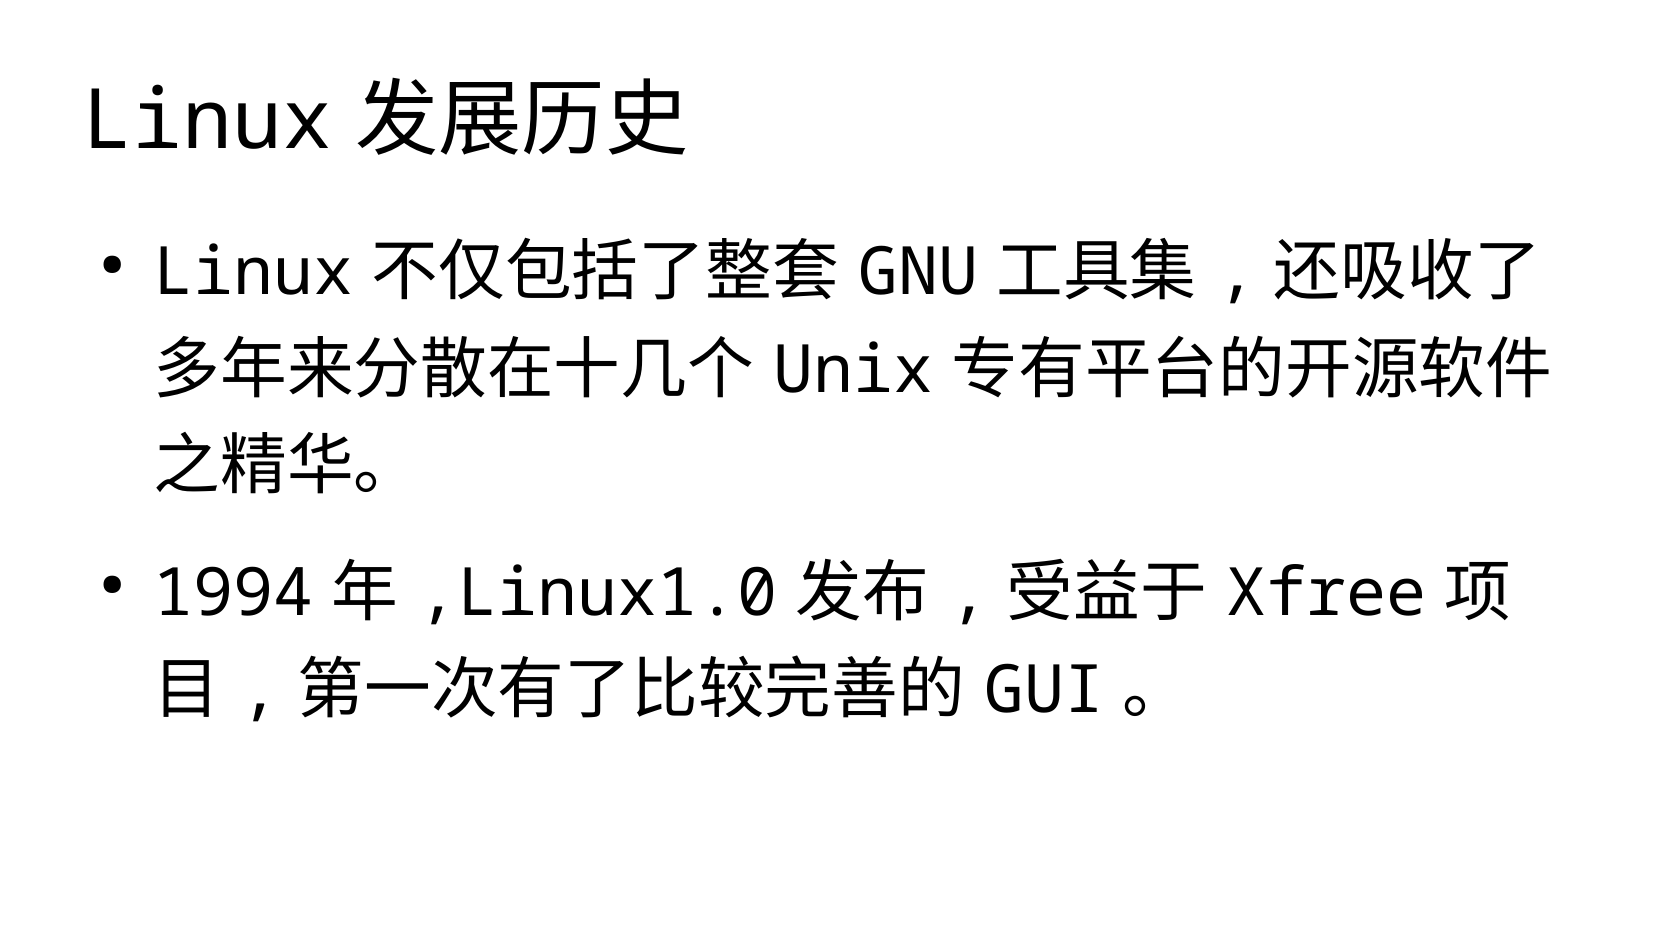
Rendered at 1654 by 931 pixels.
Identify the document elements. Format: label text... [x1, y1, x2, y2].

list Linux不仅包括了整套GNU工具集,还吸收了多年来分散在十几个Unix专有平台的开源软件之精华。 1994年,Linux1.0发布,受益于Xfree项目,第一次有了比较完善的GUI。 [82, 217, 1571, 780]
title Linux发展历史 [82, 37, 1571, 189]
